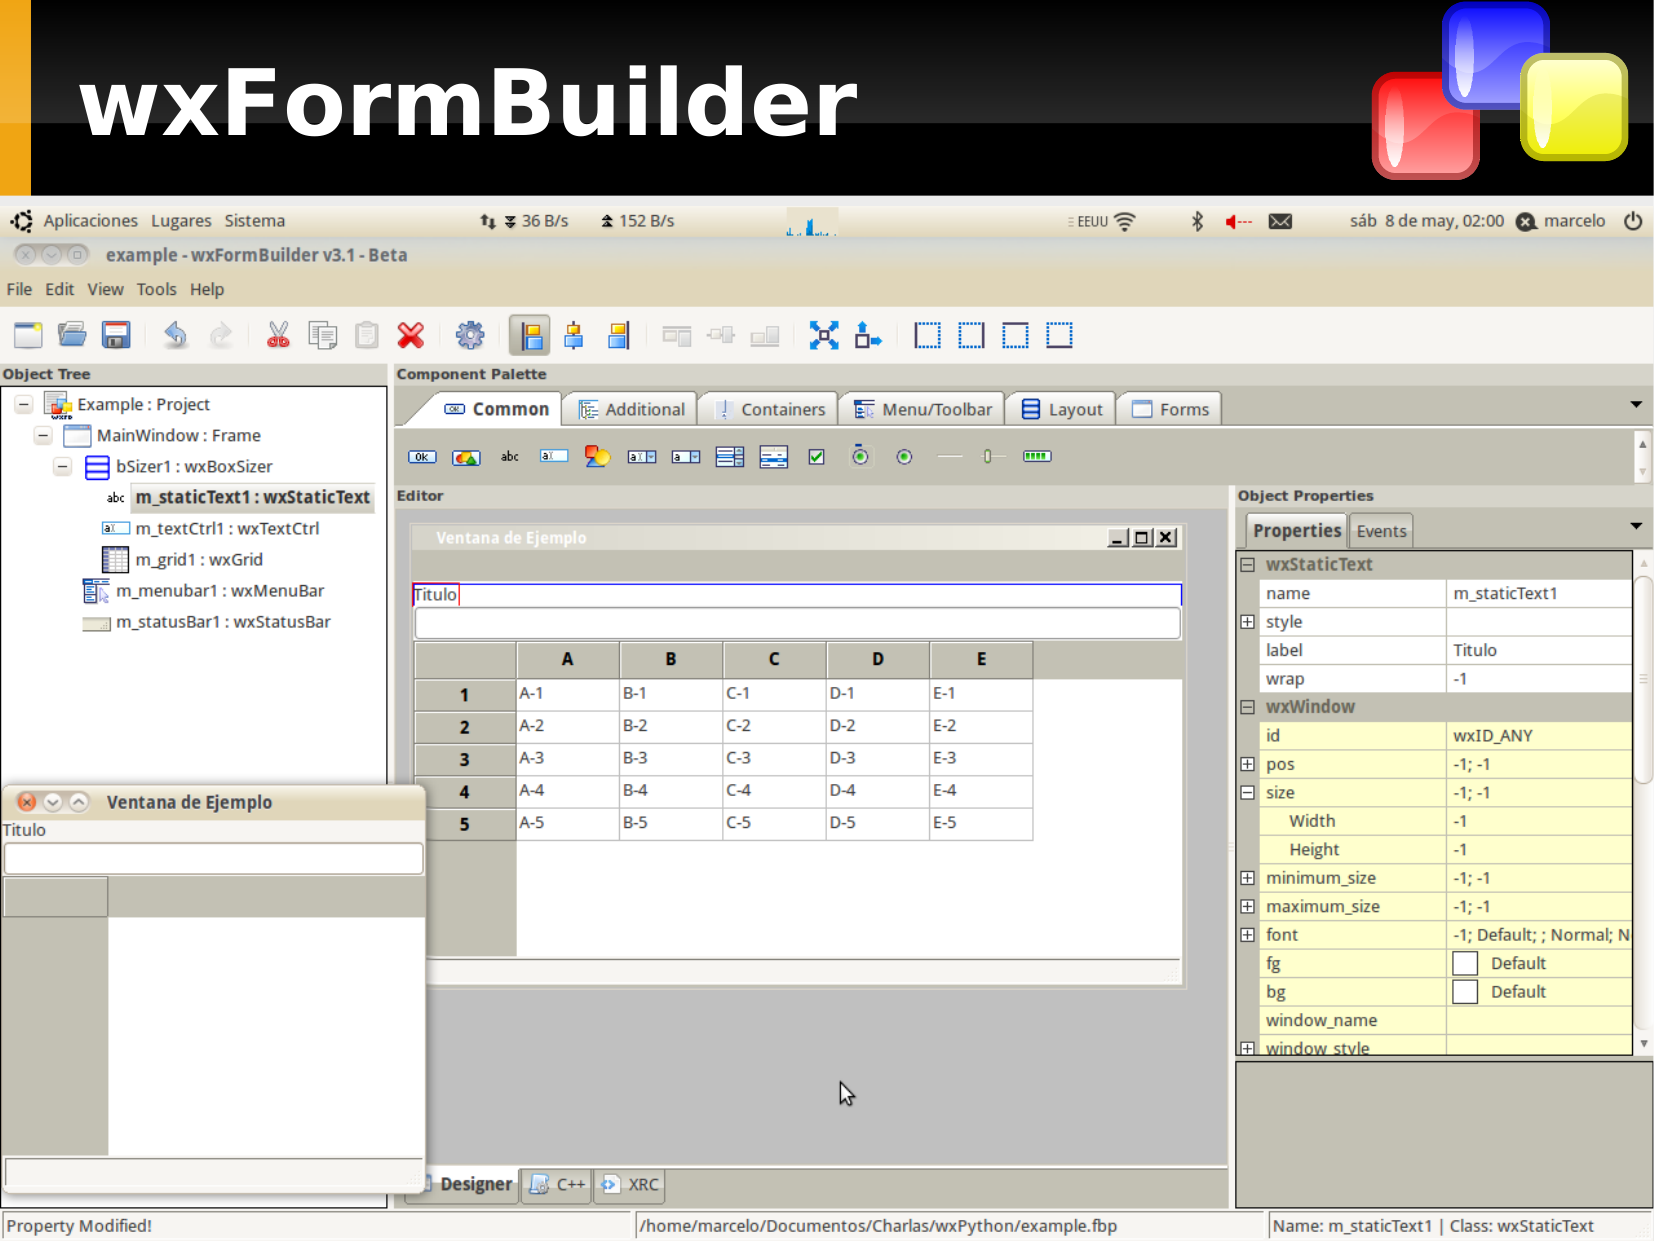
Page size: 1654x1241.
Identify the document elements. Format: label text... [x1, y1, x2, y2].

picture [0, 0, 1654, 1241]
title wxFormBuilder [76, 0, 1565, 206]
